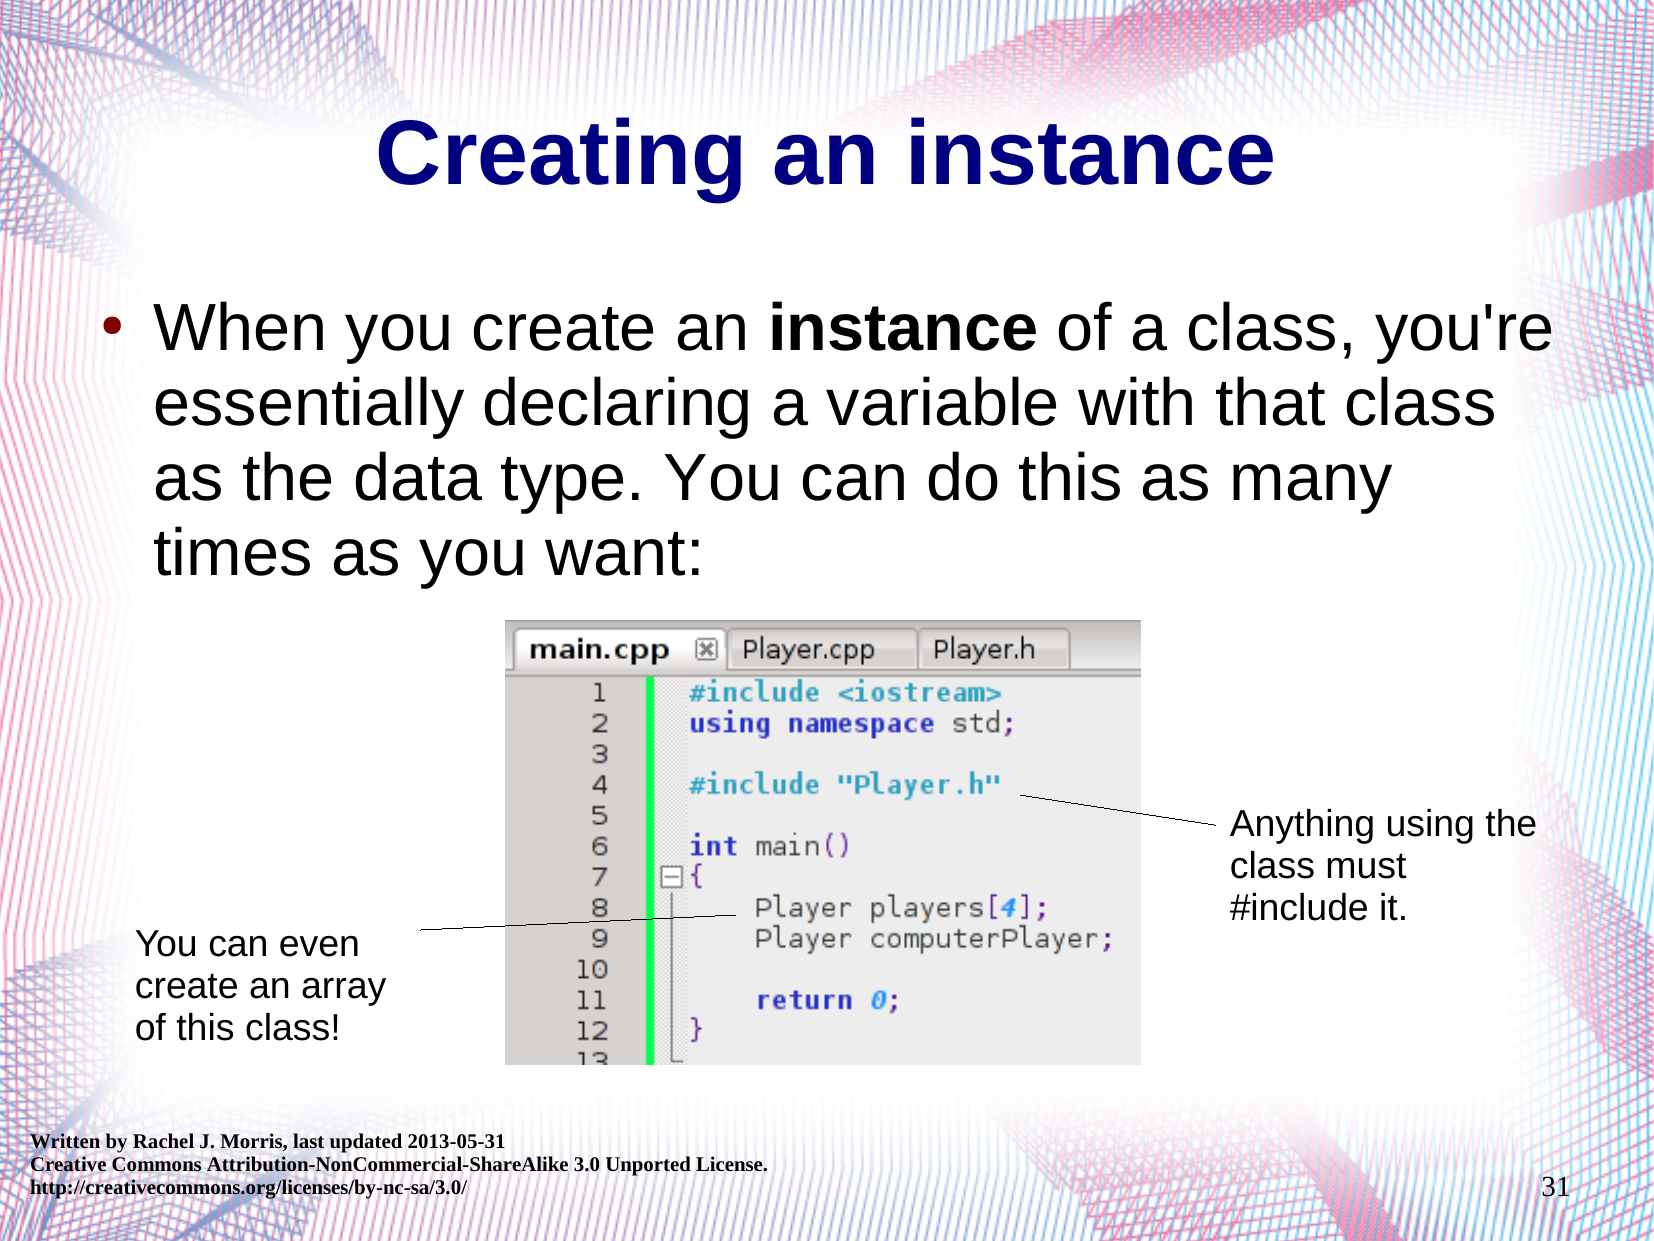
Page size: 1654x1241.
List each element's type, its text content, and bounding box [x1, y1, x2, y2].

title Creating an instance [82, 49, 1571, 257]
text_box You can even create an array of this class! [120, 915, 406, 1056]
text_box Anything using the class must #include it. [1215, 795, 1561, 936]
picture [0, 0, 1654, 1241]
list When you create an instance of a class, you're essentially declaring a variable with that class as the data type. You can do this as many times as you want: [82, 290, 1571, 1010]
